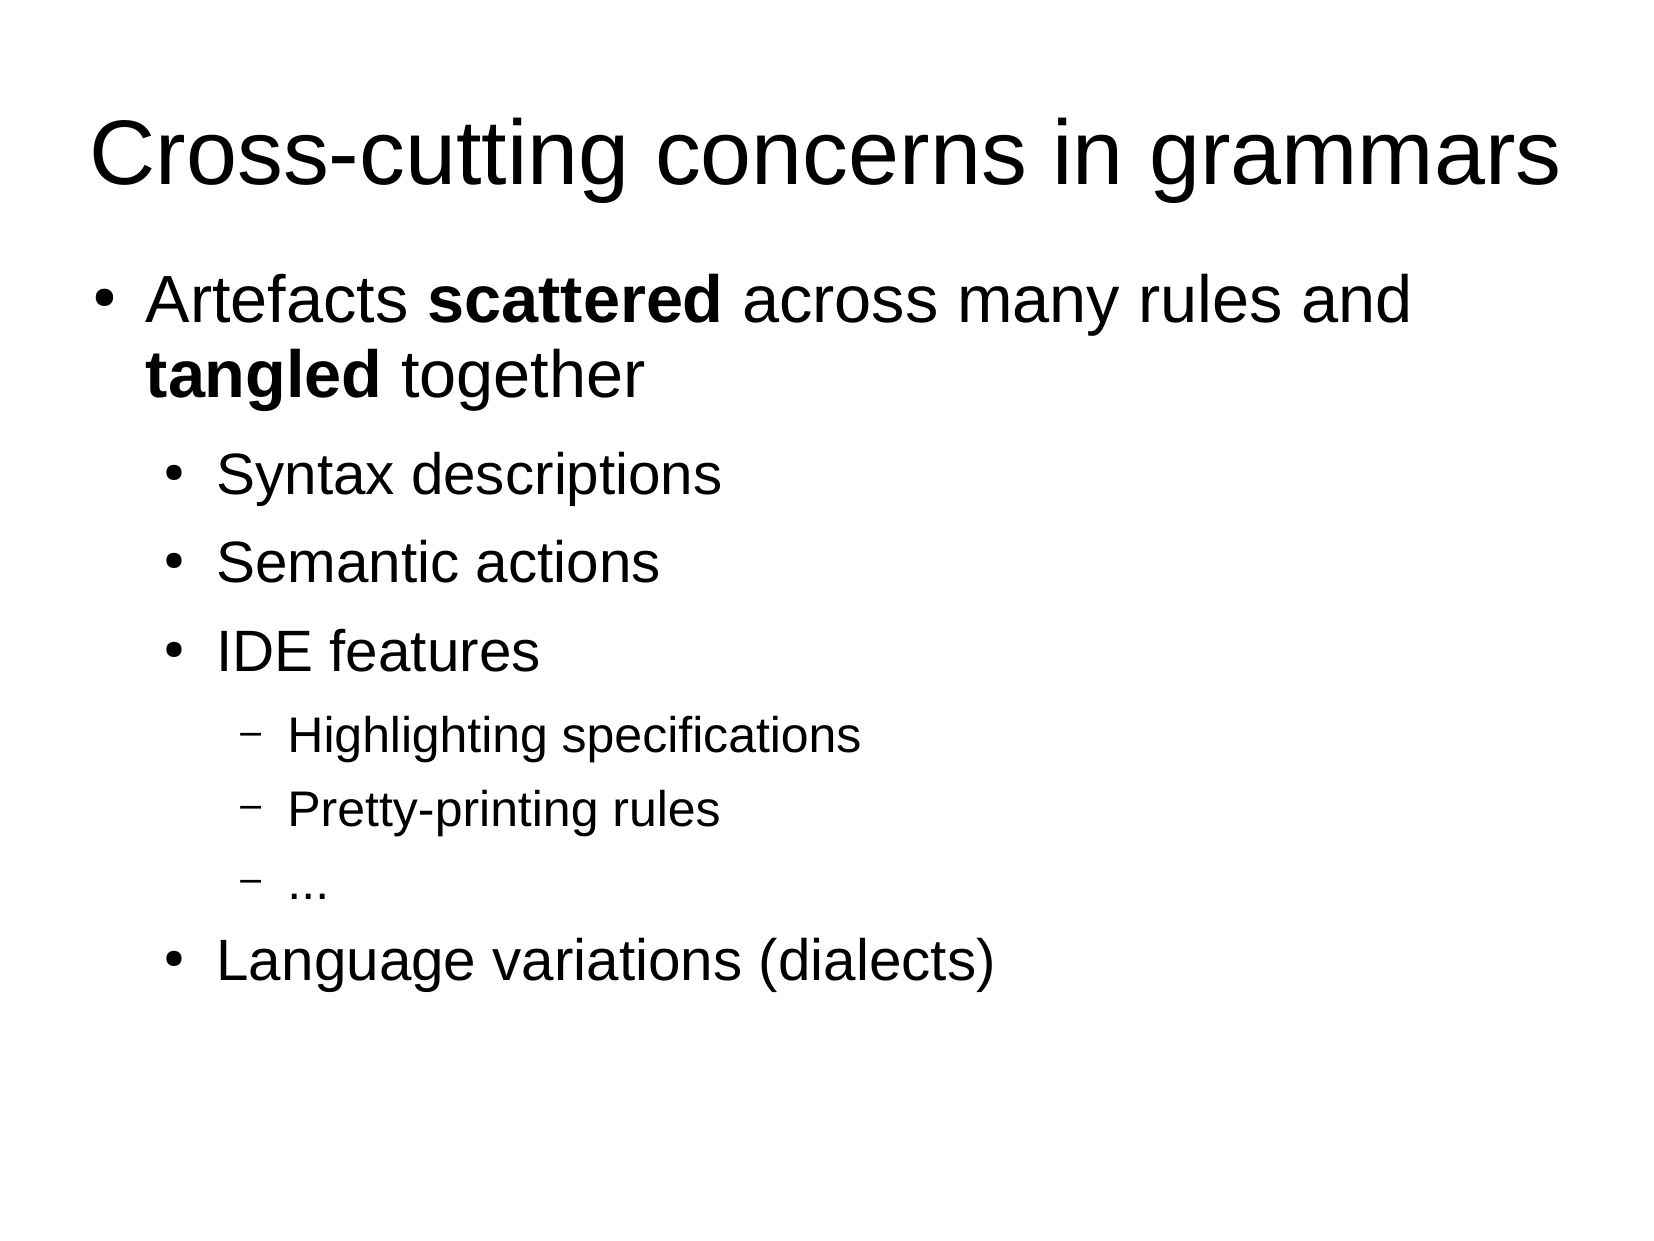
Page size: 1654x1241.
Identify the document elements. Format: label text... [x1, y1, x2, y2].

list Artefacts scattered across many rules and tangled together Syntax descriptions Semantic actions IDE features Highlighting specifications Pretty-printing rules ... Language variations (dialects) [75, 262, 1564, 1081]
title Cross-cutting concerns in grammars [82, 49, 1571, 257]
